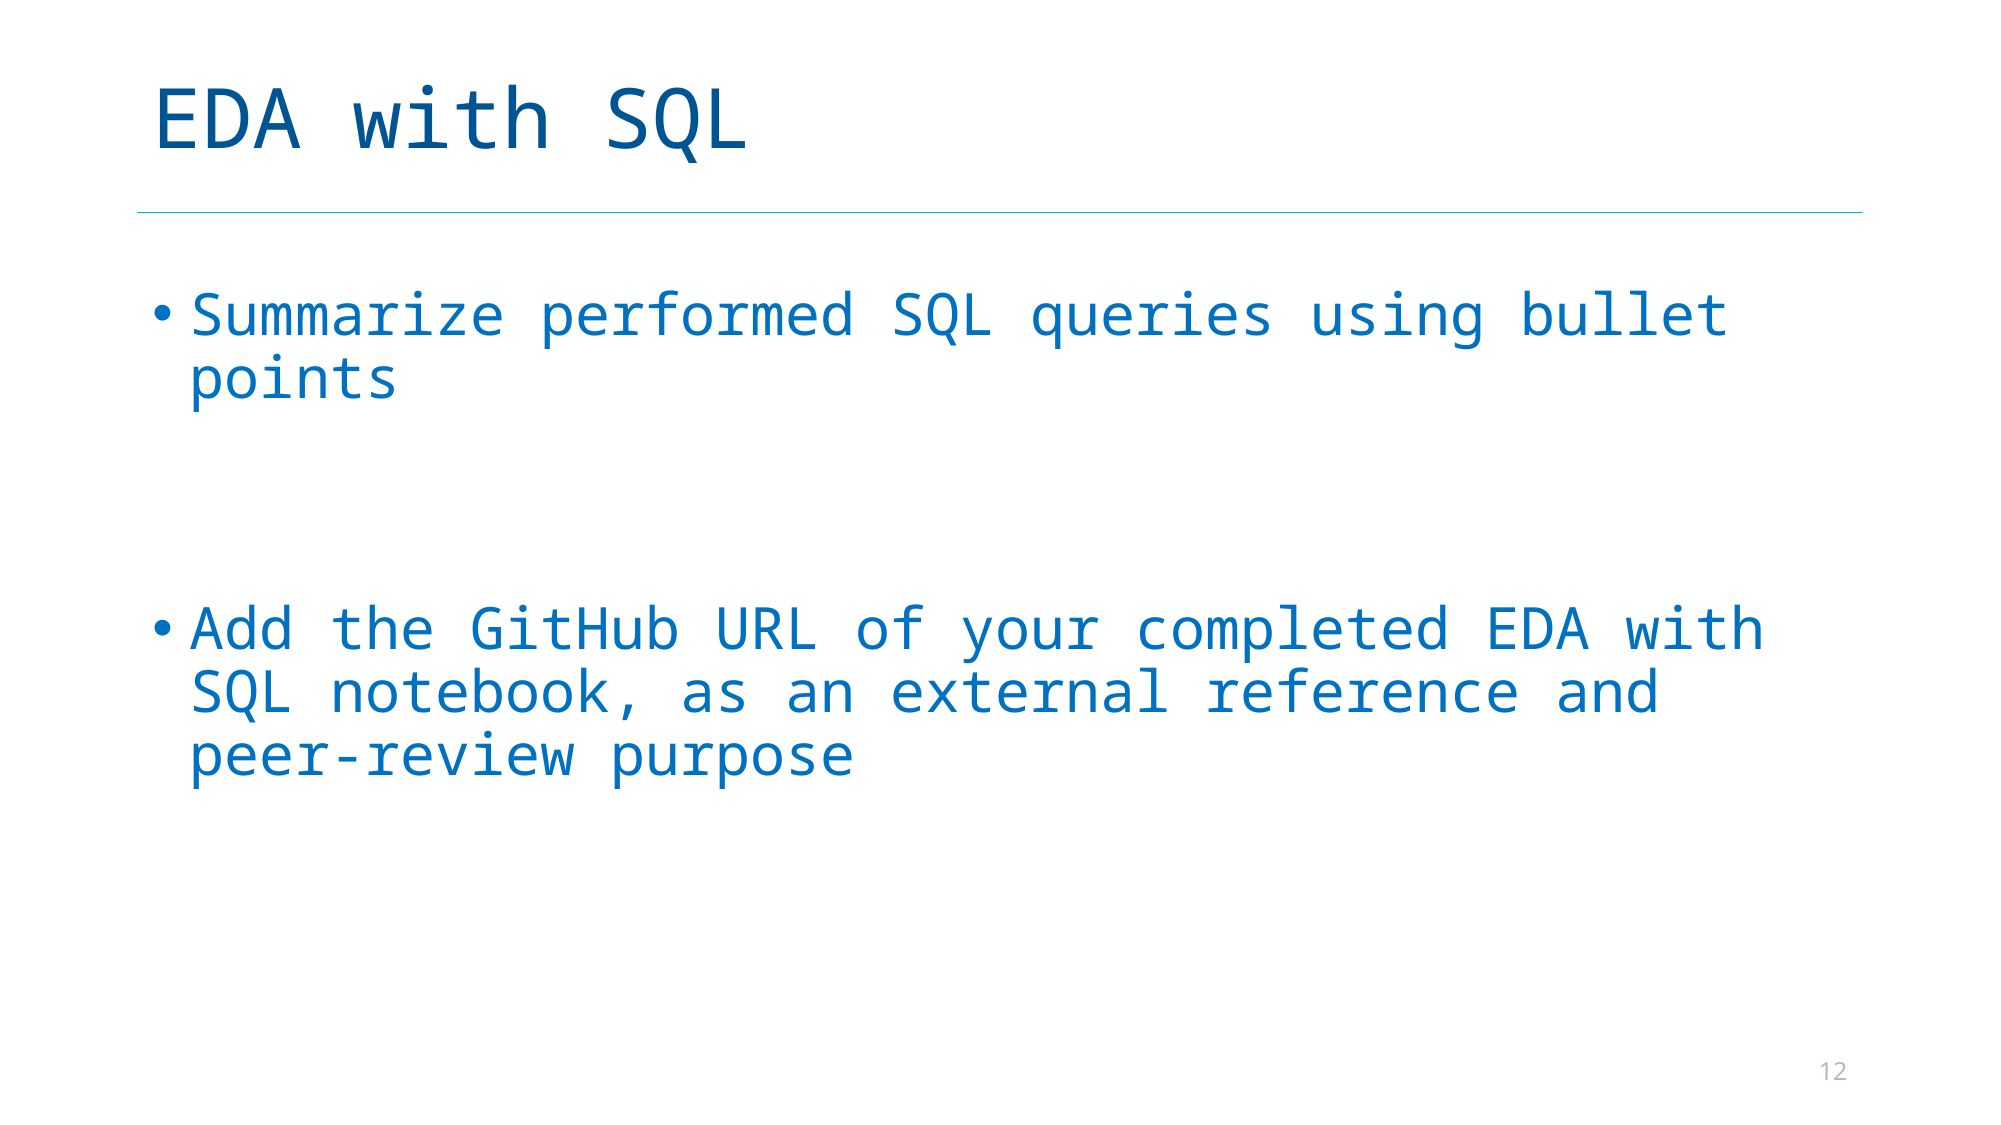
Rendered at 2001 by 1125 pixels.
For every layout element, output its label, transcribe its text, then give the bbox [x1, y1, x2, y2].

list Summarize performed SQL queries using bullet points Add the GitHub URL of your completed EDA with SQL notebook, as an external reference and peer-review purpose [137, 277, 1863, 992]
title EDA with SQL [137, 13, 1863, 231]
slide_number 36 [1412, 1042, 1863, 1103]
